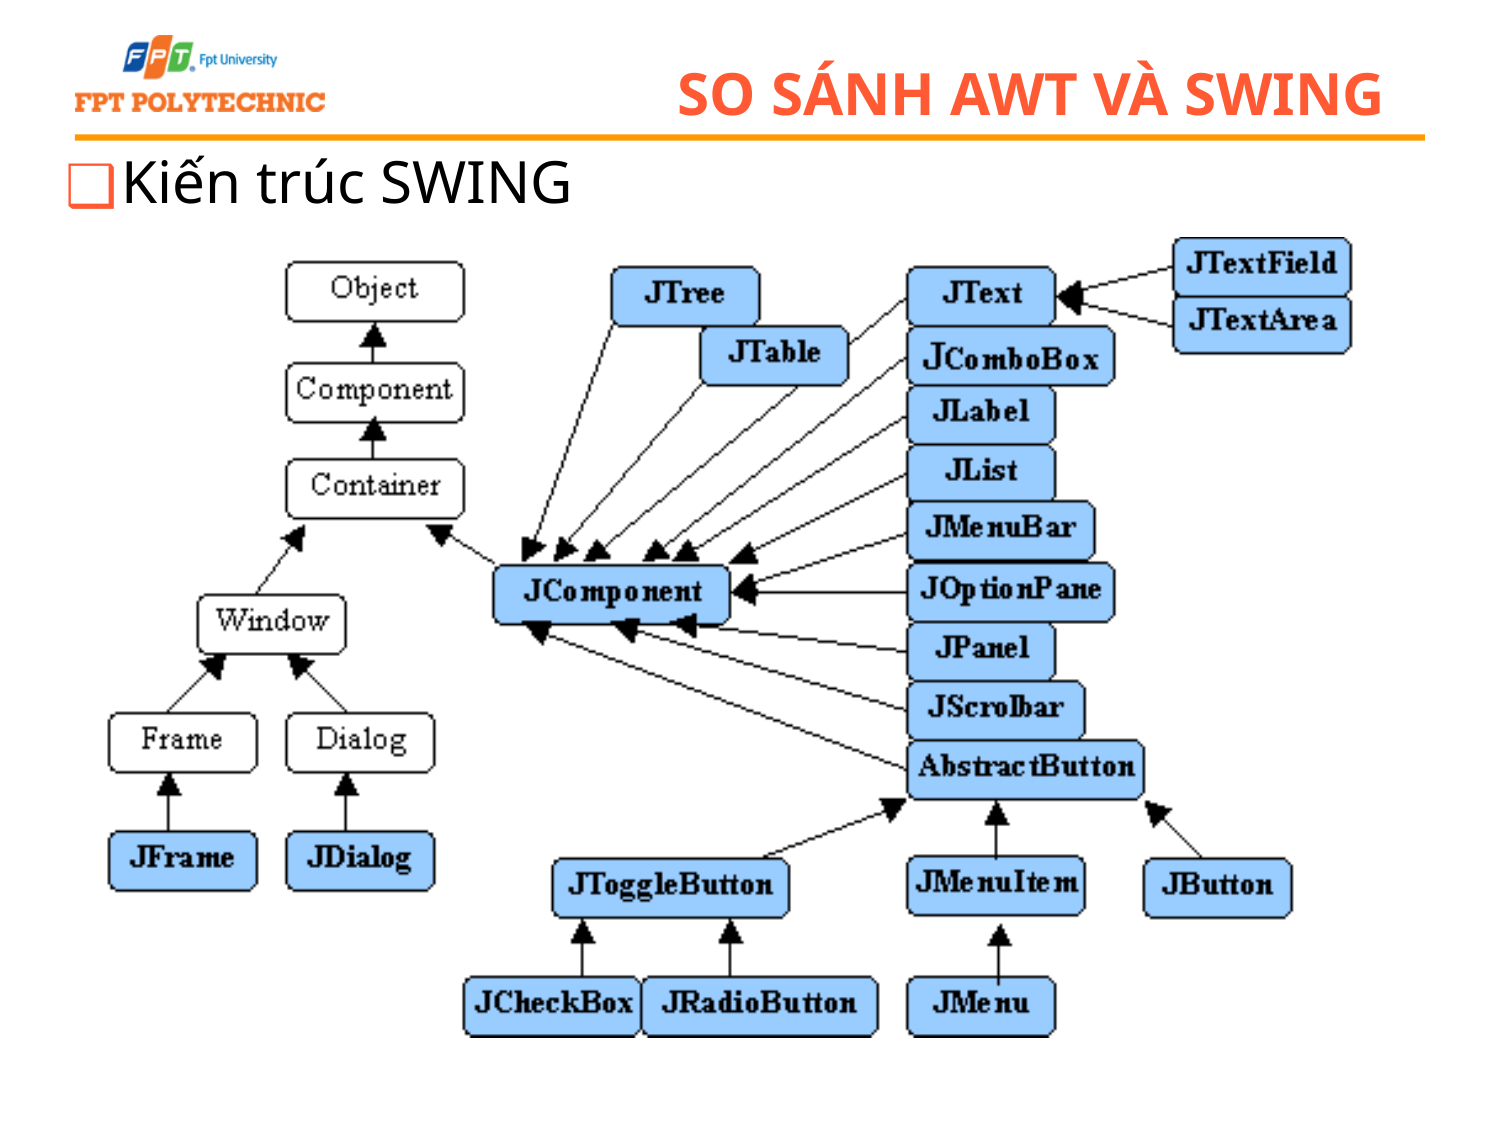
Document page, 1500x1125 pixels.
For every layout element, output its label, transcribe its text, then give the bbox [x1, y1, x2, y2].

picture [86, 237, 1370, 1038]
picture [75, 35, 325, 41]
list Kiến trúc SWING [50, 143, 1400, 1000]
text_box So sánh AWT và SWING [49, 41, 1400, 143]
